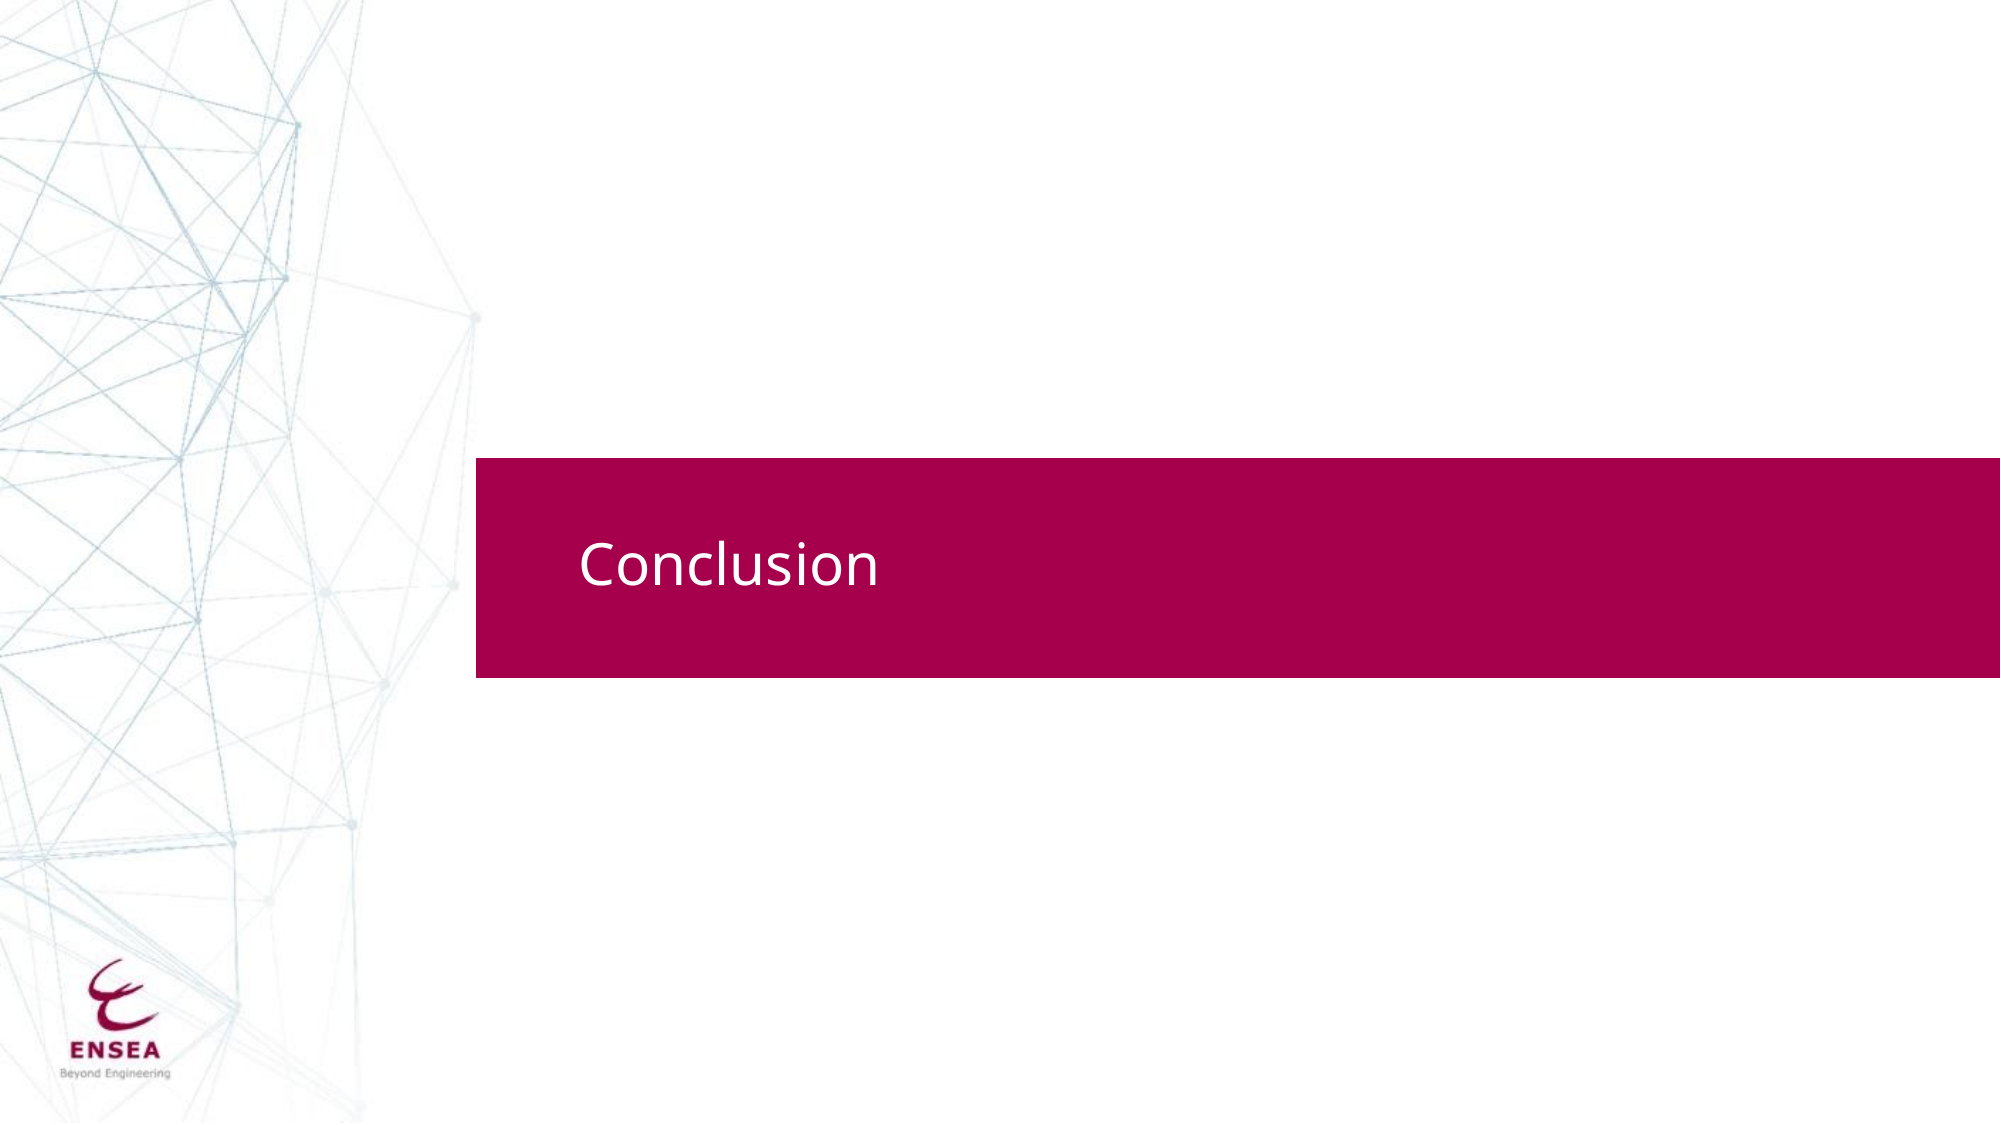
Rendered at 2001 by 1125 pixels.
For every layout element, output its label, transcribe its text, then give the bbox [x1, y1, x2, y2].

text_box [476, 458, 2000, 678]
text_box Conclusion [564, 452, 1464, 673]
